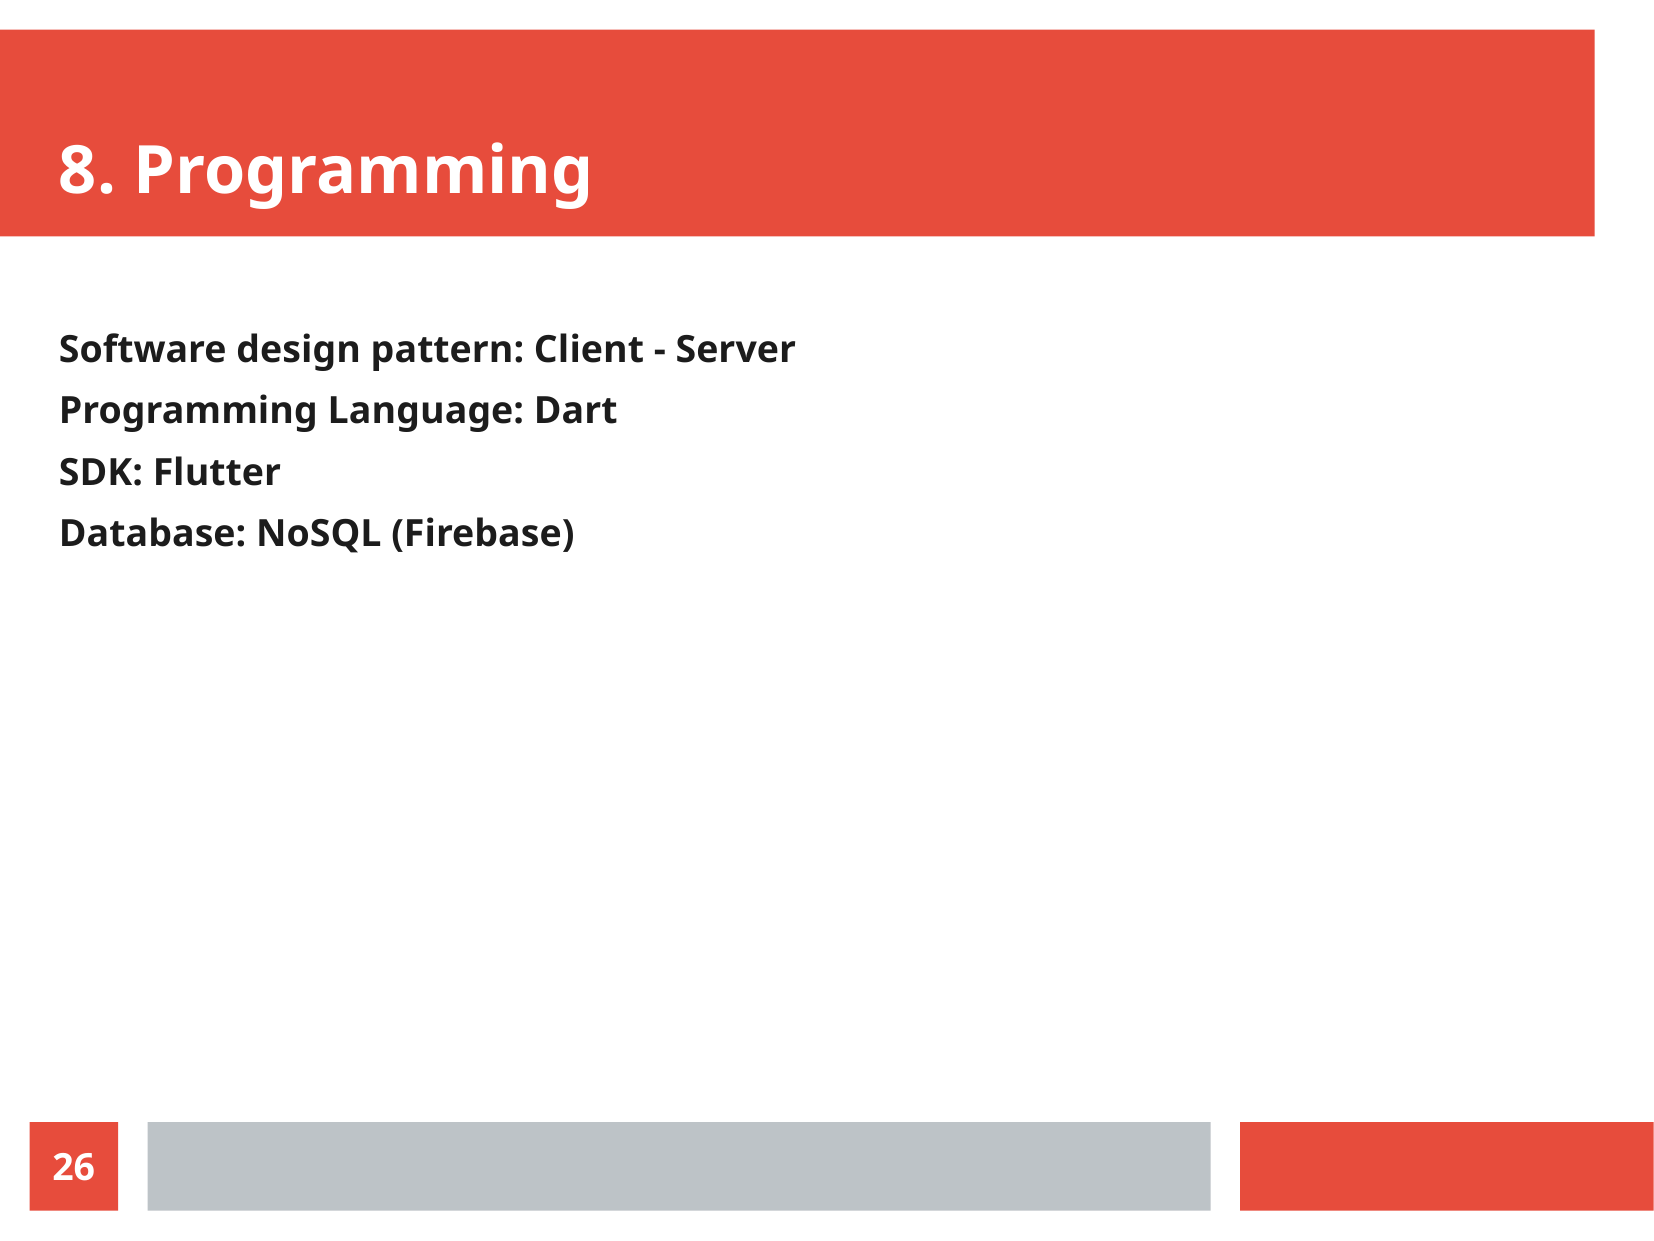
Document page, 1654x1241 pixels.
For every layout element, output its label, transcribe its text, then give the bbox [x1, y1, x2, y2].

text_box [29, 1122, 119, 1211]
title 8. Programming [59, 59, 1595, 207]
list Software design pattern: Client - Server Programming Language: Dart SDK: Flutter Database: NoSQL (Firebase) [59, 324, 1565, 1093]
